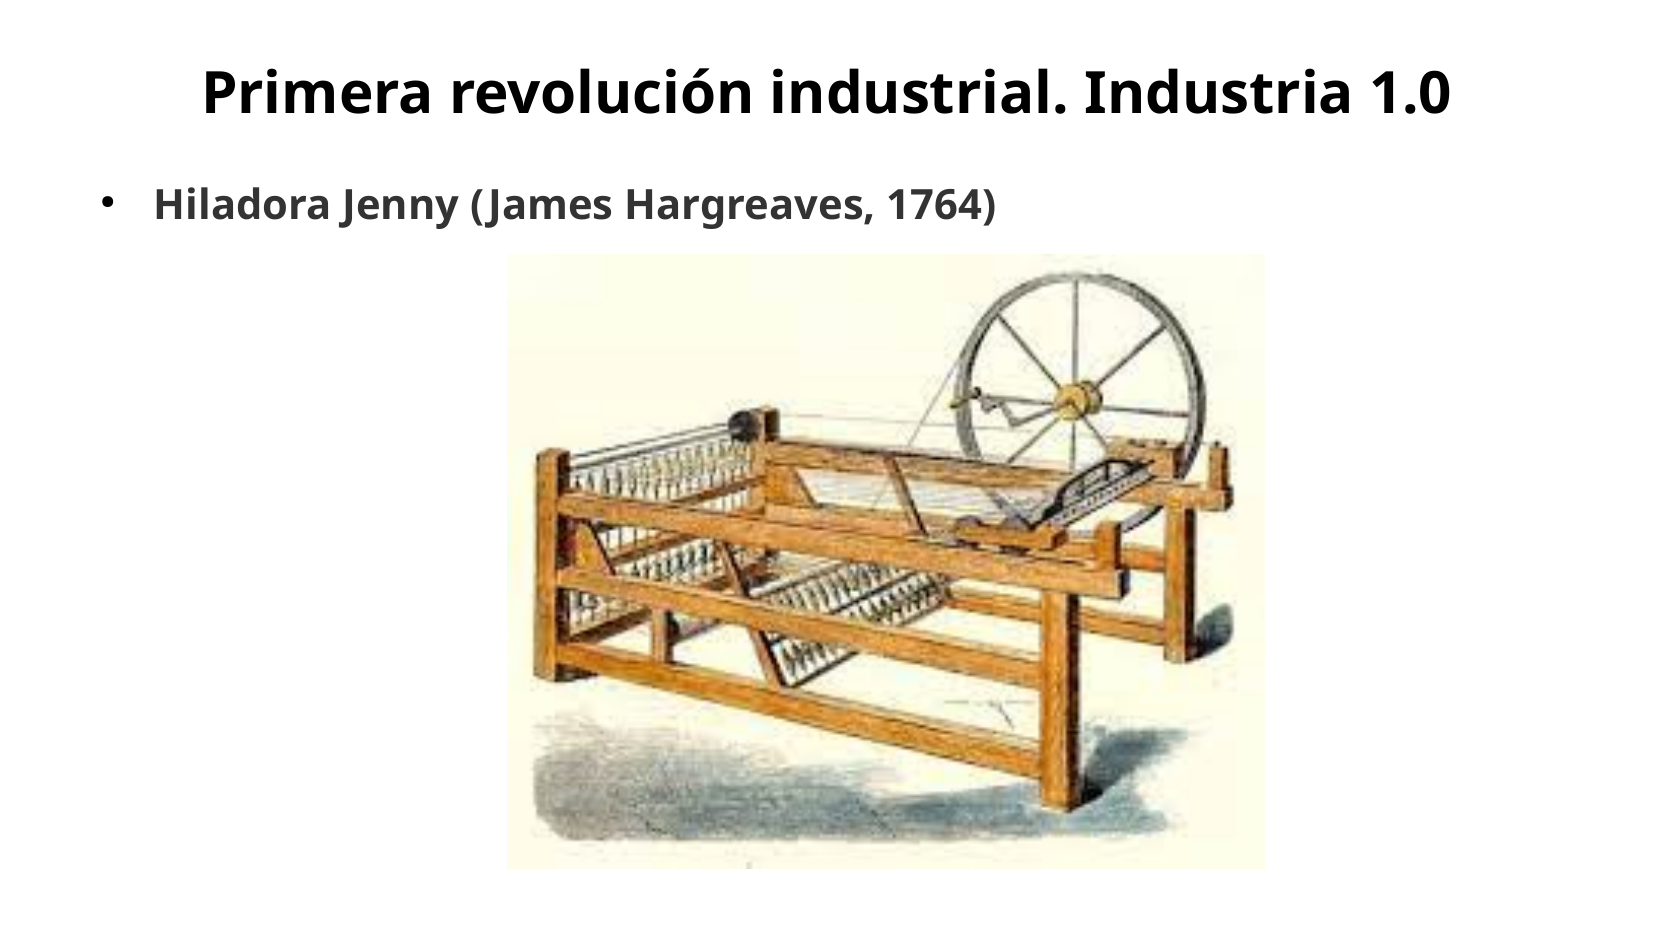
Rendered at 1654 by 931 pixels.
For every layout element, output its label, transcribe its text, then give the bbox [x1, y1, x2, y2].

list Hiladora Jenny (James Hargreaves, 1764) [82, 174, 1571, 869]
title Primera revolución industrial. Industria 1.0 [82, 13, 1571, 169]
picture [507, 254, 1265, 869]
